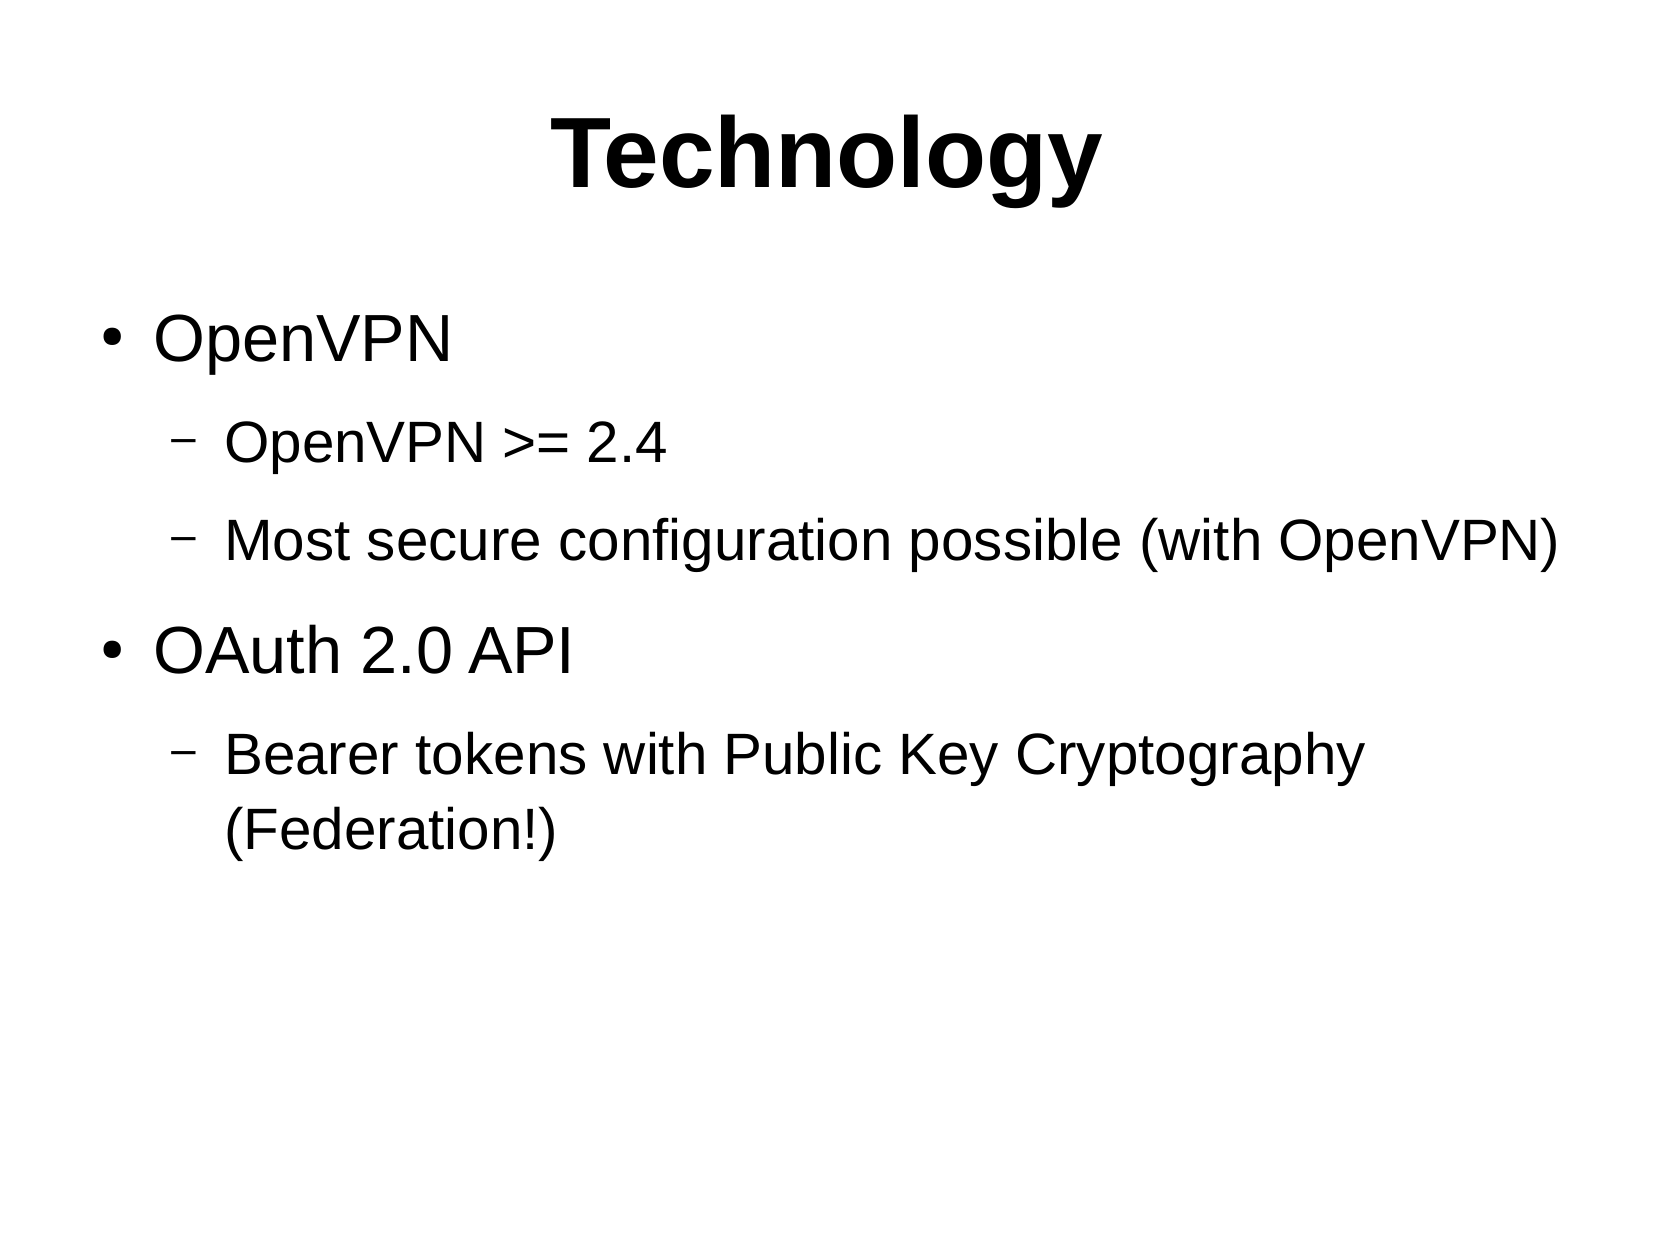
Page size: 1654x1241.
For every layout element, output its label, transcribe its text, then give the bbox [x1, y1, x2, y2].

title Technology [82, 49, 1571, 257]
list OpenVPN OpenVPN >= 2.4 Most secure configuration possible (with OpenVPN) OAuth 2.0 API Bearer tokens with Public Key Cryptography (Federation!) [82, 290, 1571, 1010]
